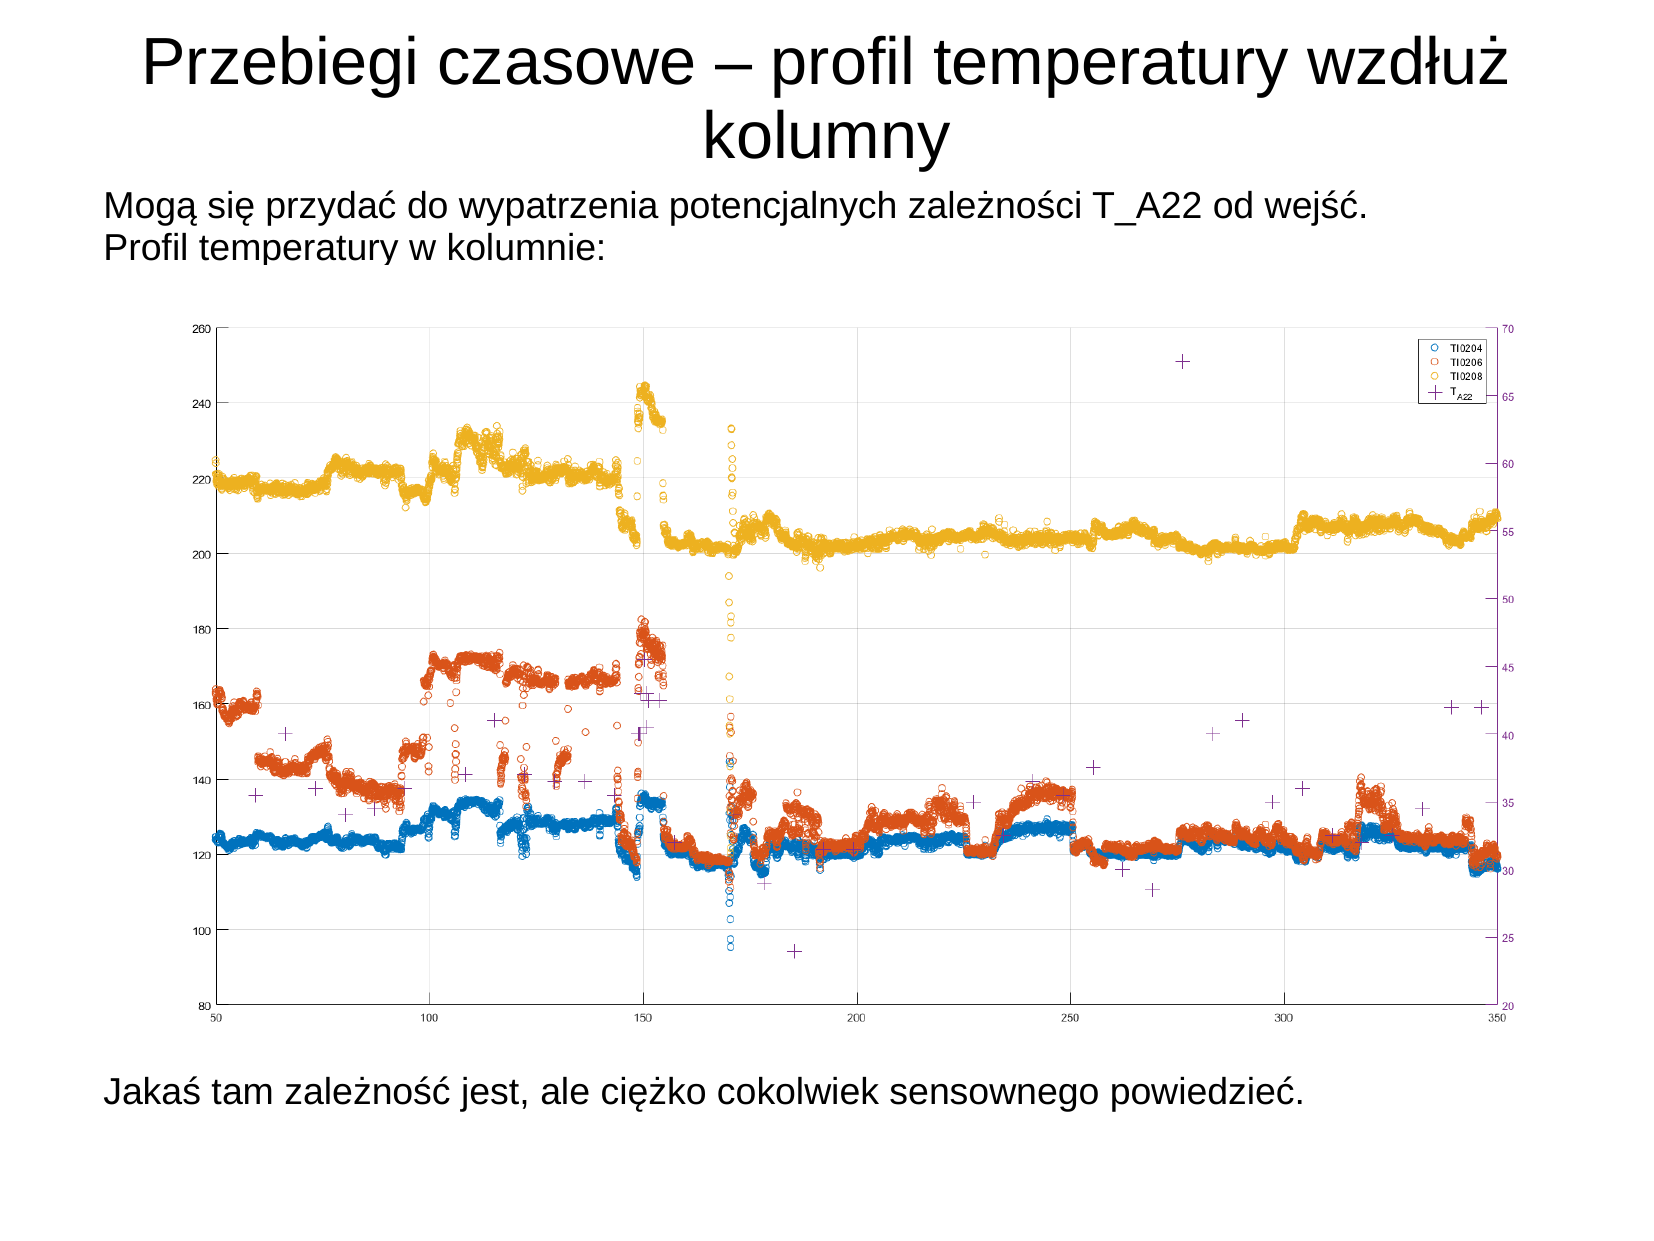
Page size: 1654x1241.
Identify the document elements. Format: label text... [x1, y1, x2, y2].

title Przebiegi czasowe – profil temperatury wzdłuż kolumny [82, 23, 1571, 174]
text_box Jakaś tam zależność jest, ale ciężko cokolwiek sensownego powiedzieć. [88, 1062, 1321, 1120]
text_box Mogą się przydać do wypatrzenia potencjalnych zależności T_A22 od wejść. Profil temperatury w kolumnie: [88, 177, 1418, 265]
picture [0, 265, 1654, 1096]
